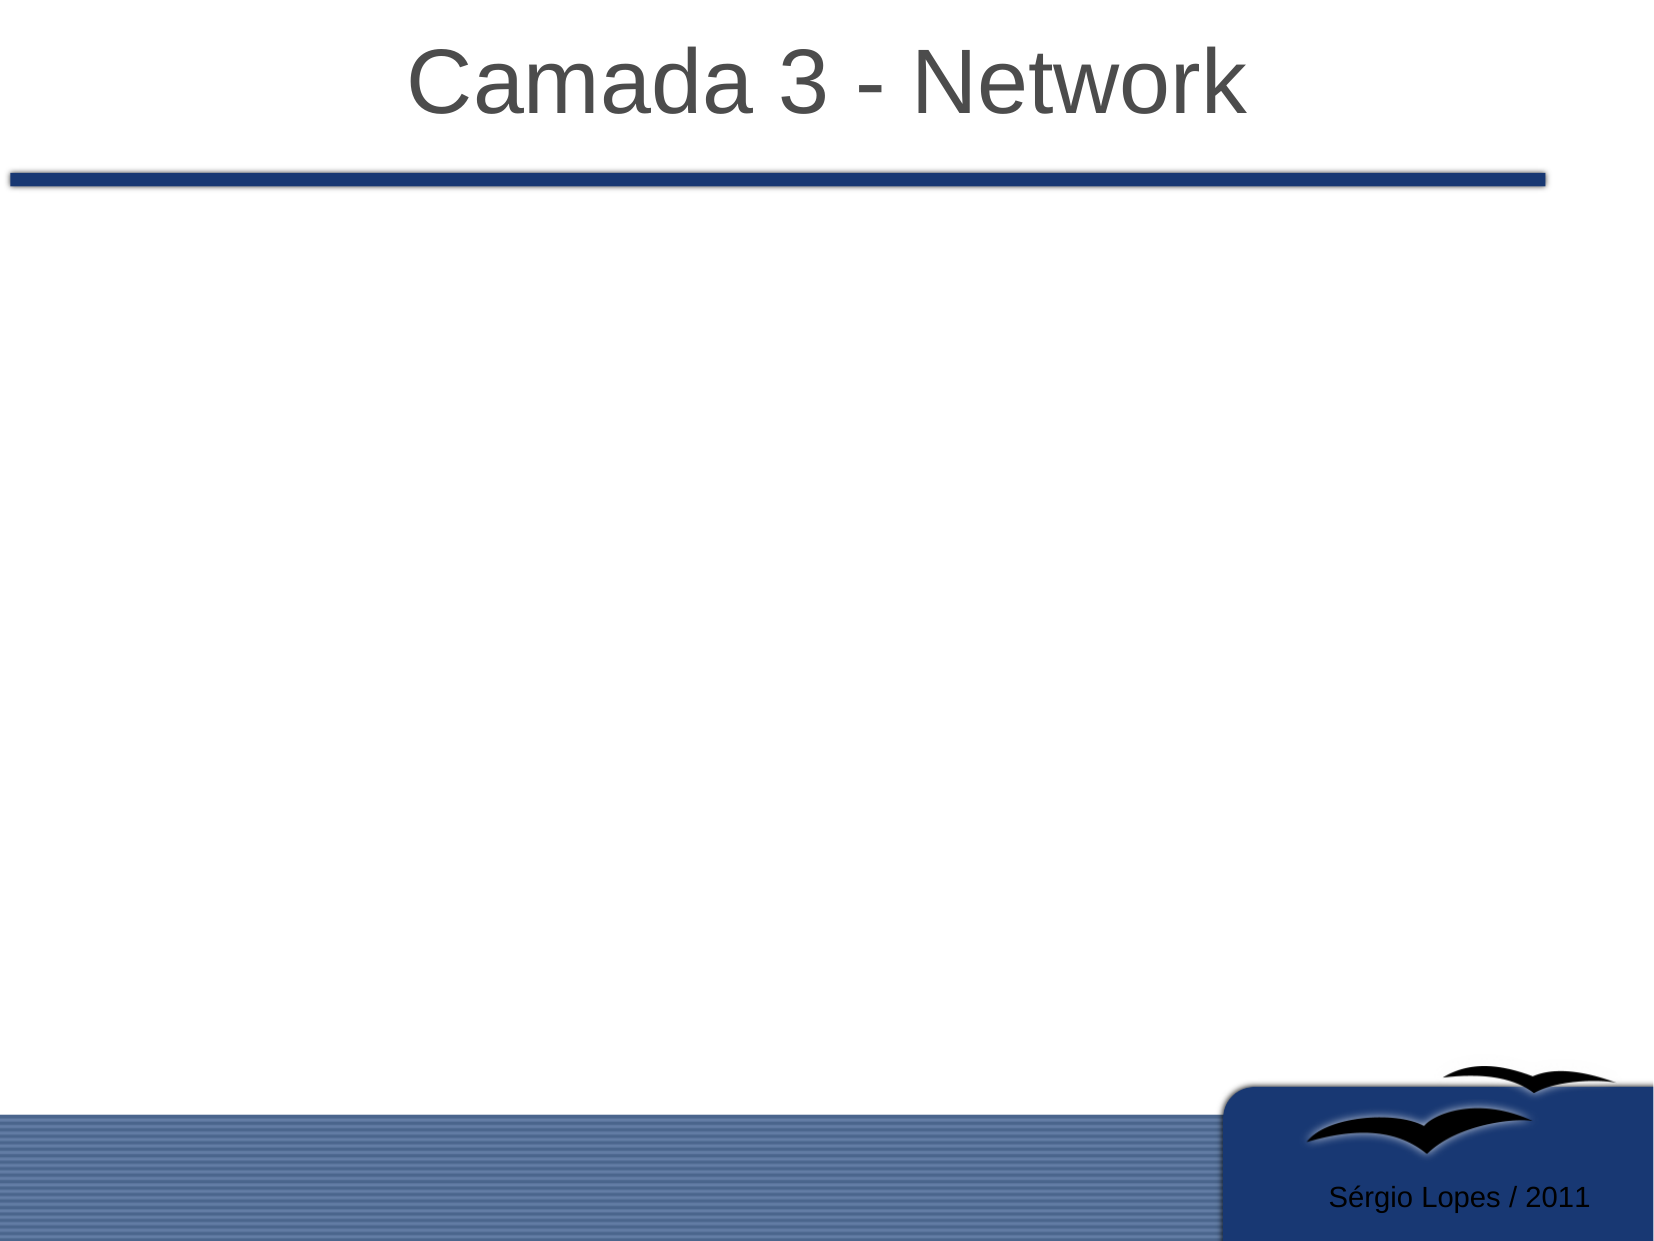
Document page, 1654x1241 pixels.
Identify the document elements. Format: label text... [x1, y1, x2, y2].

text_box Sérgio Lopes / 2011 [1328, 1181, 1588, 1214]
title Camada 3 - Network [121, 0, 1534, 164]
picture [0, 0, 1654, 1241]
